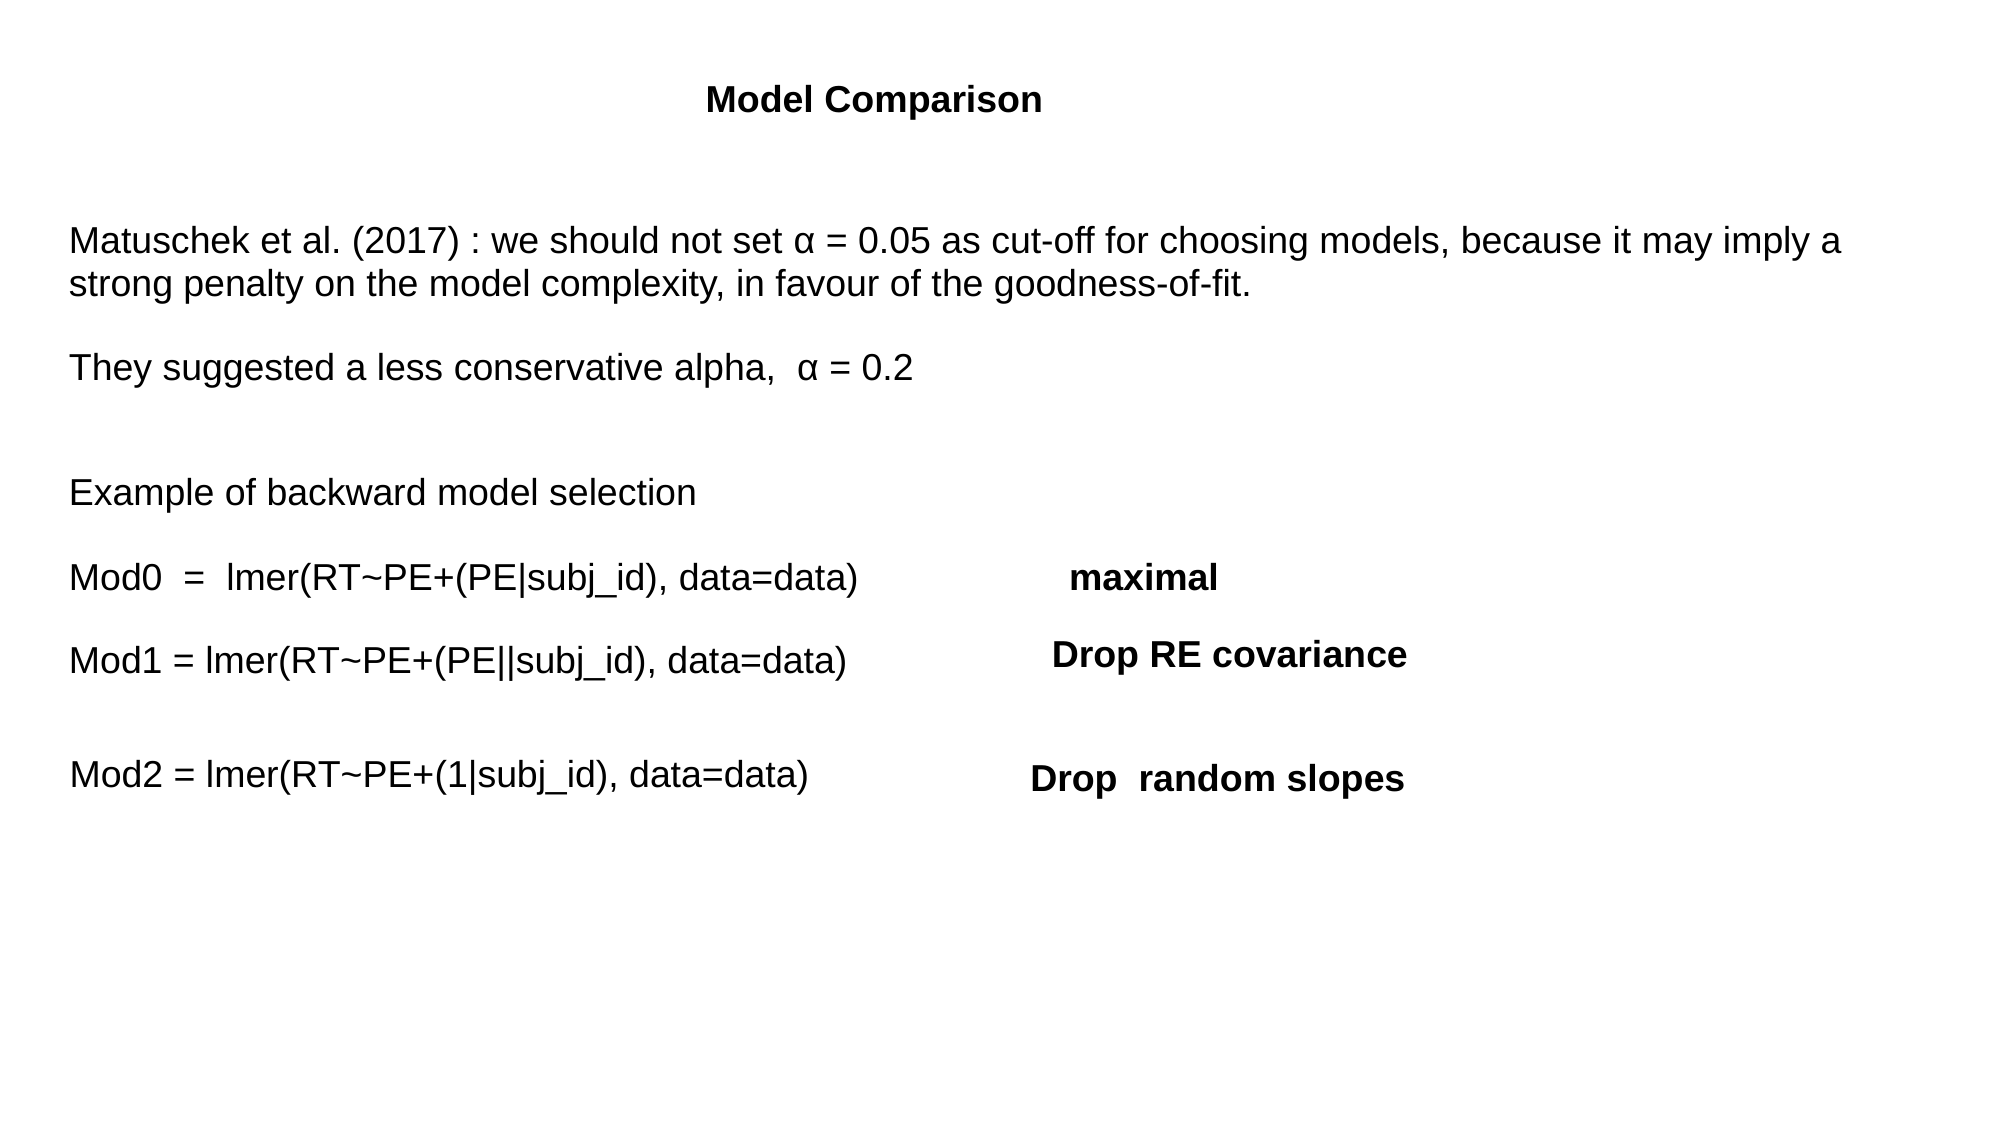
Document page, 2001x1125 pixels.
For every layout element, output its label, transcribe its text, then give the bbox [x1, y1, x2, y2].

text_box Matuschek et al. (2017) : we should not set α = 0.05 as cut-off for choosing models, because it may imply a strong penalty on the model complexity, in favour of the goodness-of-fit. They suggested a less conservative alpha, α = 0.2 Example of backward model selection Mod0 = lmer(RT~PE+(PE|subj_id), data=data) maximal Mod1 = lmer(RT~PE+(PE||subj_id), data=data) [54, 212, 1878, 969]
text_box Drop RE covariance [1037, 625, 1512, 809]
text_box Model Comparison [690, 70, 1329, 128]
text_box Drop random slopes [1015, 750, 1491, 934]
text_box Mod2 = lmer(RT~PE+(1|subj_id), data=data) [54, 746, 875, 804]
